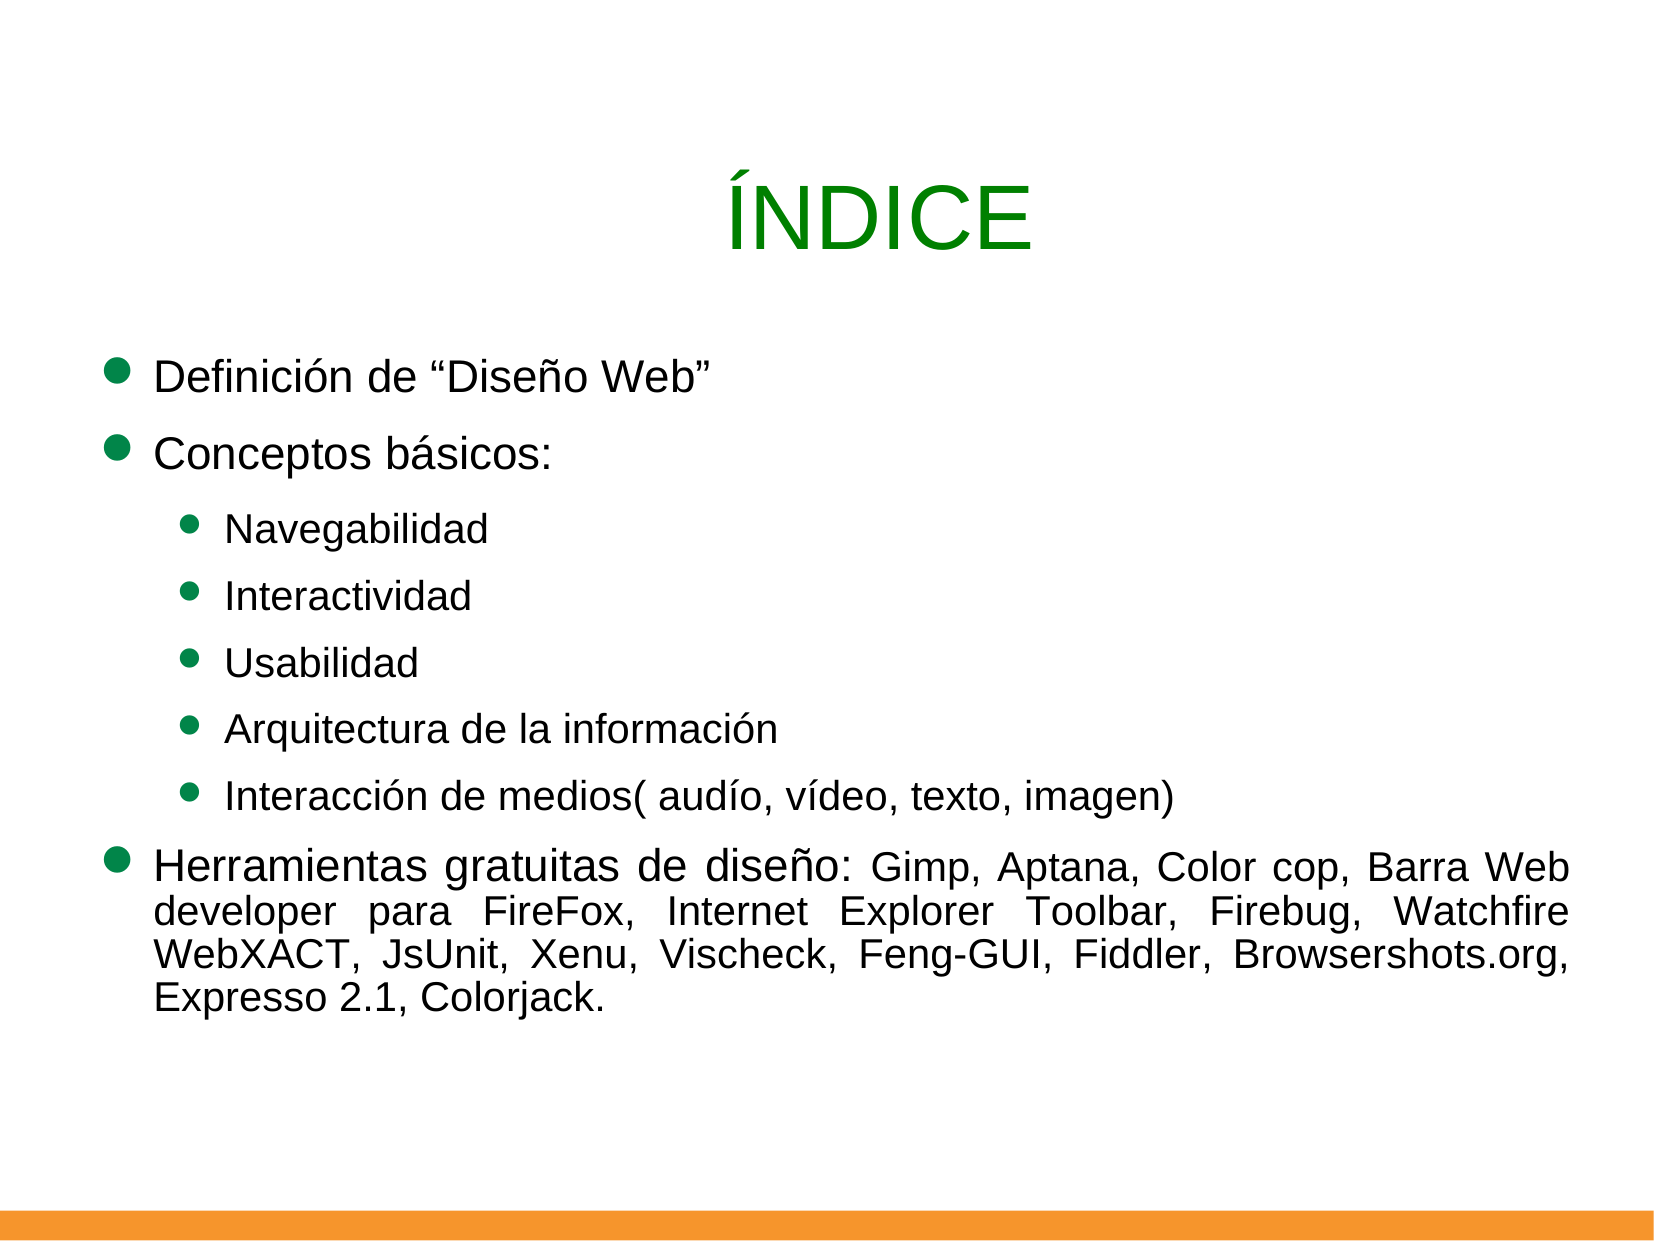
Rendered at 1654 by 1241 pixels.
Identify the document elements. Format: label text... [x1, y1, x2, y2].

title ÍNDICE [64, 169, 1553, 274]
list Definición de “Diseño Web” Conceptos básicos: Navegabilidad Interactividad Usabilidad Arquitectura de la información Interacción de medios( audío, vídeo, texto, imagen) Herramientas gratuitas de diseño: Gimp, Aptana, Color cop, Barra Web developer para FireFox, Internet Explorer Toolbar, Firebug, Watchfire WebXACT, JsUnit, Xenu, Vischeck, Feng-GUI, Fiddler, Browsershots.org, Expresso 2.1, Colorjack. [82, 354, 1571, 1182]
